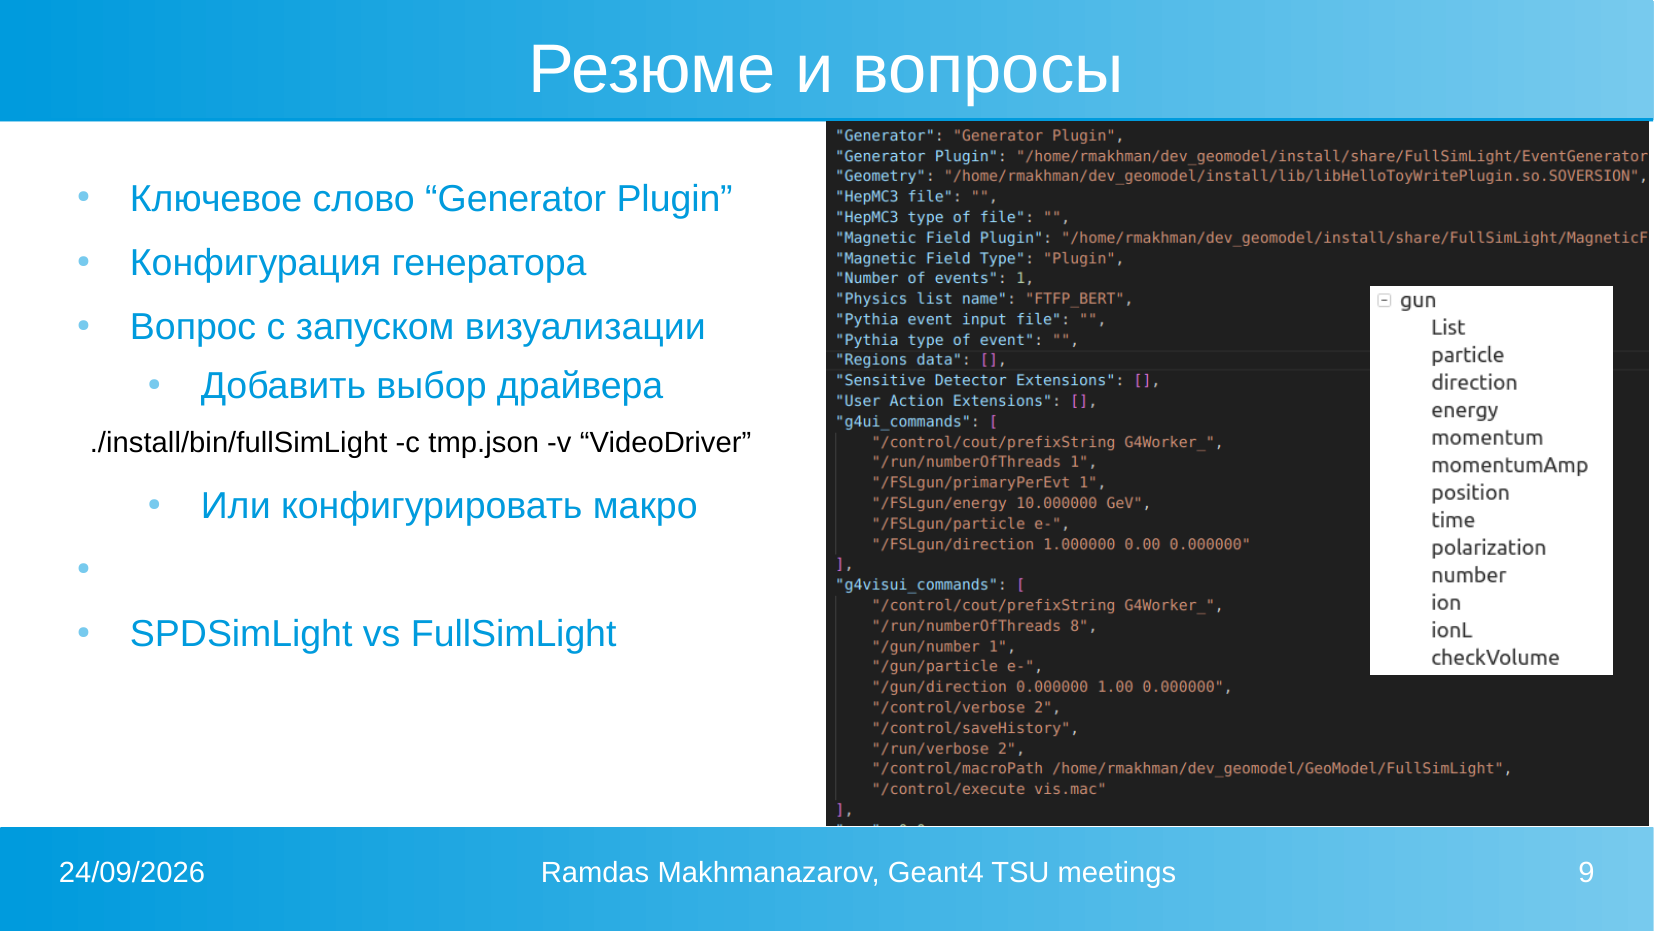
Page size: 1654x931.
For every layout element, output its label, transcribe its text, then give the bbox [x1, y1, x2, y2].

picture [826, 122, 1649, 826]
text_box ./install/bin/fullSimLight -c tmp.json -v “VideoDriver” [75, 418, 825, 476]
title Резюме и вопросы [59, 29, 1595, 108]
list Ключевое слово “Generator Plugin” Конфигурация генератора Вопрос с запуском визуализации Добавить выбор драйвера Или конфигурировать макро SPDSimLight vs FullSimLight [59, 177, 826, 768]
